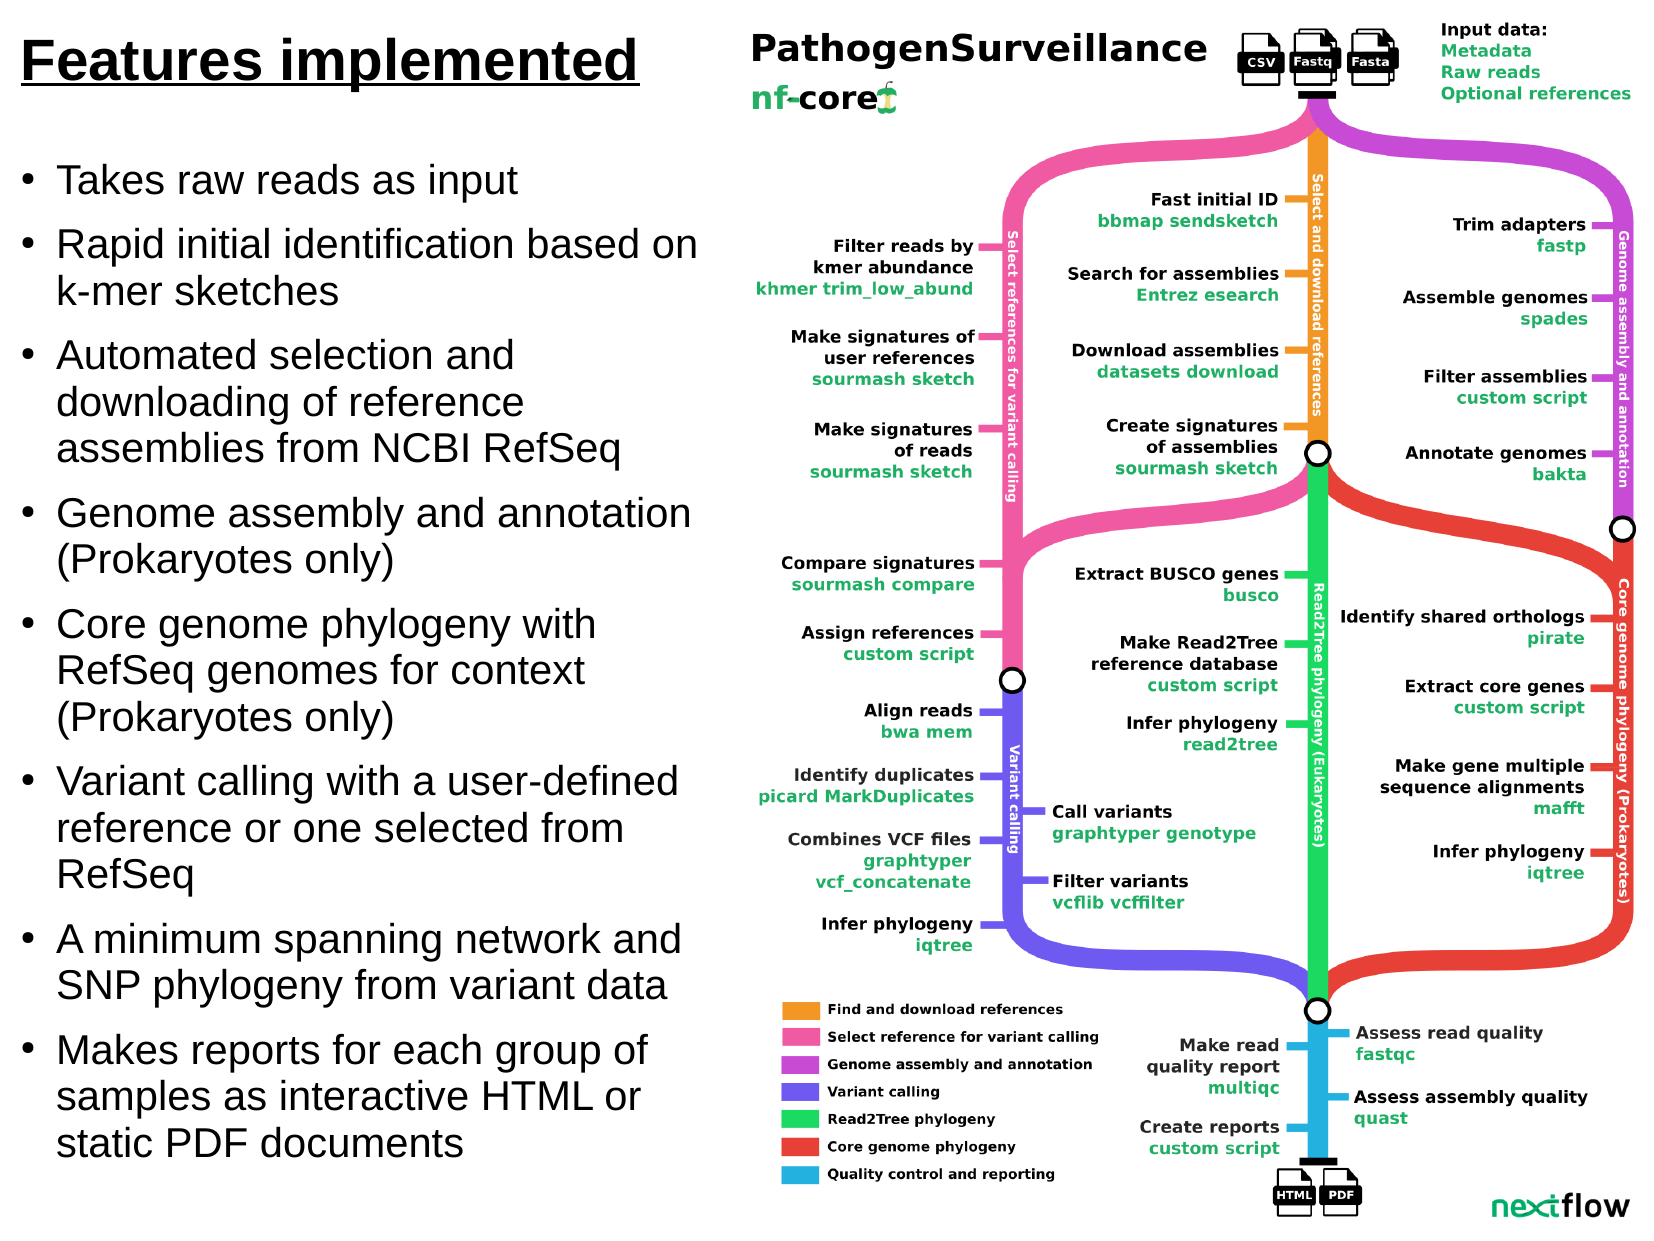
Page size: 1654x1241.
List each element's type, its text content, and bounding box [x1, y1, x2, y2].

picture [742, 18, 1642, 1219]
text_box Features implemented Takes raw reads as input Rapid initial identification based on k-mer sketches Automated selection and downloading of reference assemblies from NCBI RefSeq Genome assembly and annotation (Prokaryotes only) Core genome phylogeny with RefSeq genomes for context (Prokaryotes only) Variant calling with a user-defined reference or one selected from RefSeq A minimum spanning network and SNP phylogeny from variant data Makes reports for each group of samples as interactive HTML or static PDF documents [5, 19, 756, 1238]
